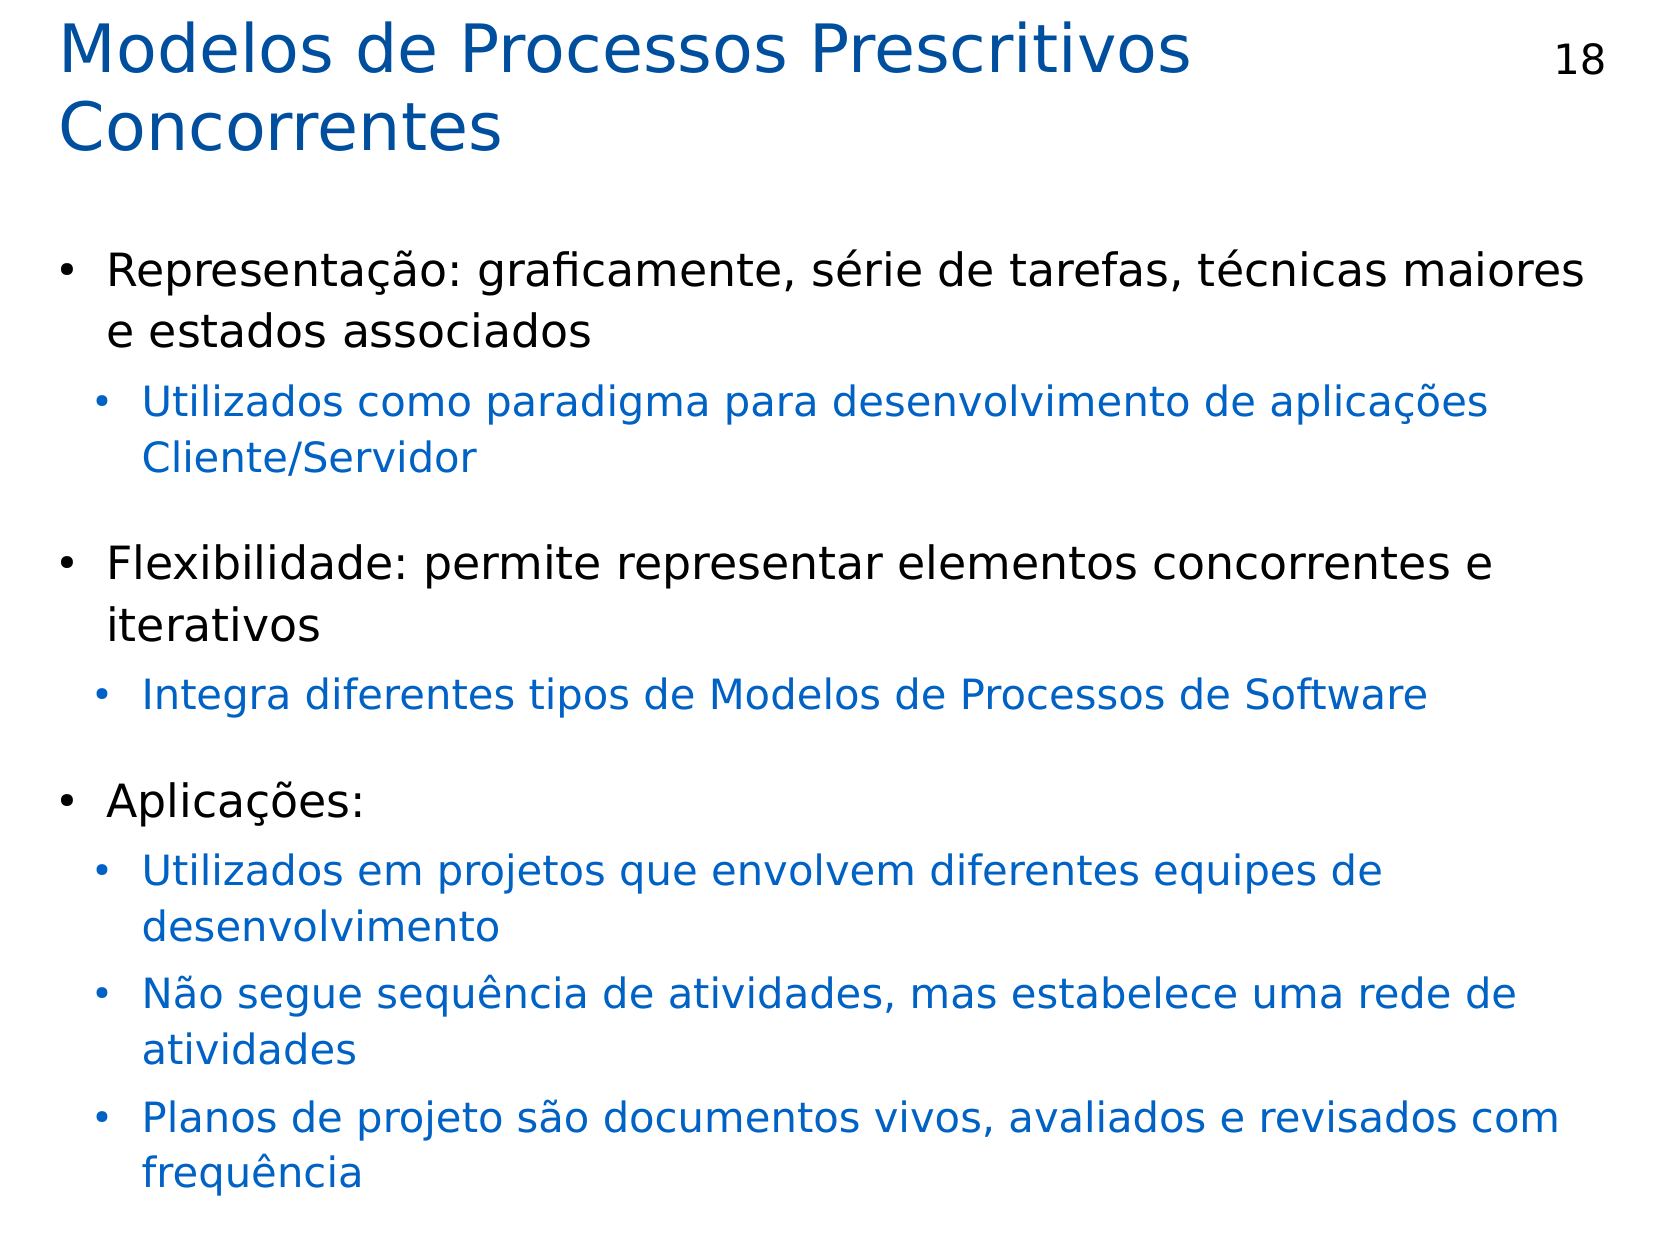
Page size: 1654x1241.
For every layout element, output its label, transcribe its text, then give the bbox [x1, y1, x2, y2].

list Representação: graficamente, série de tarefas, técnicas maiores e estados associados Utilizados como paradigma para desenvolvimento de aplicações Cliente/Servidor Flexibilidade: permite representar elementos concorrentes e iterativos Integra diferentes tipos de Modelos de Processos de Software Aplicações: Utilizados em projetos que envolvem diferentes equipes de desenvolvimento Não segue sequência de atividades, mas estabelece uma rede de atividades Planos de projeto são documentos vivos, avaliados e revisados com frequência [59, 236, 1595, 1211]
title Modelos de Processos Prescritivos Concorrentes [59, 10, 1506, 167]
